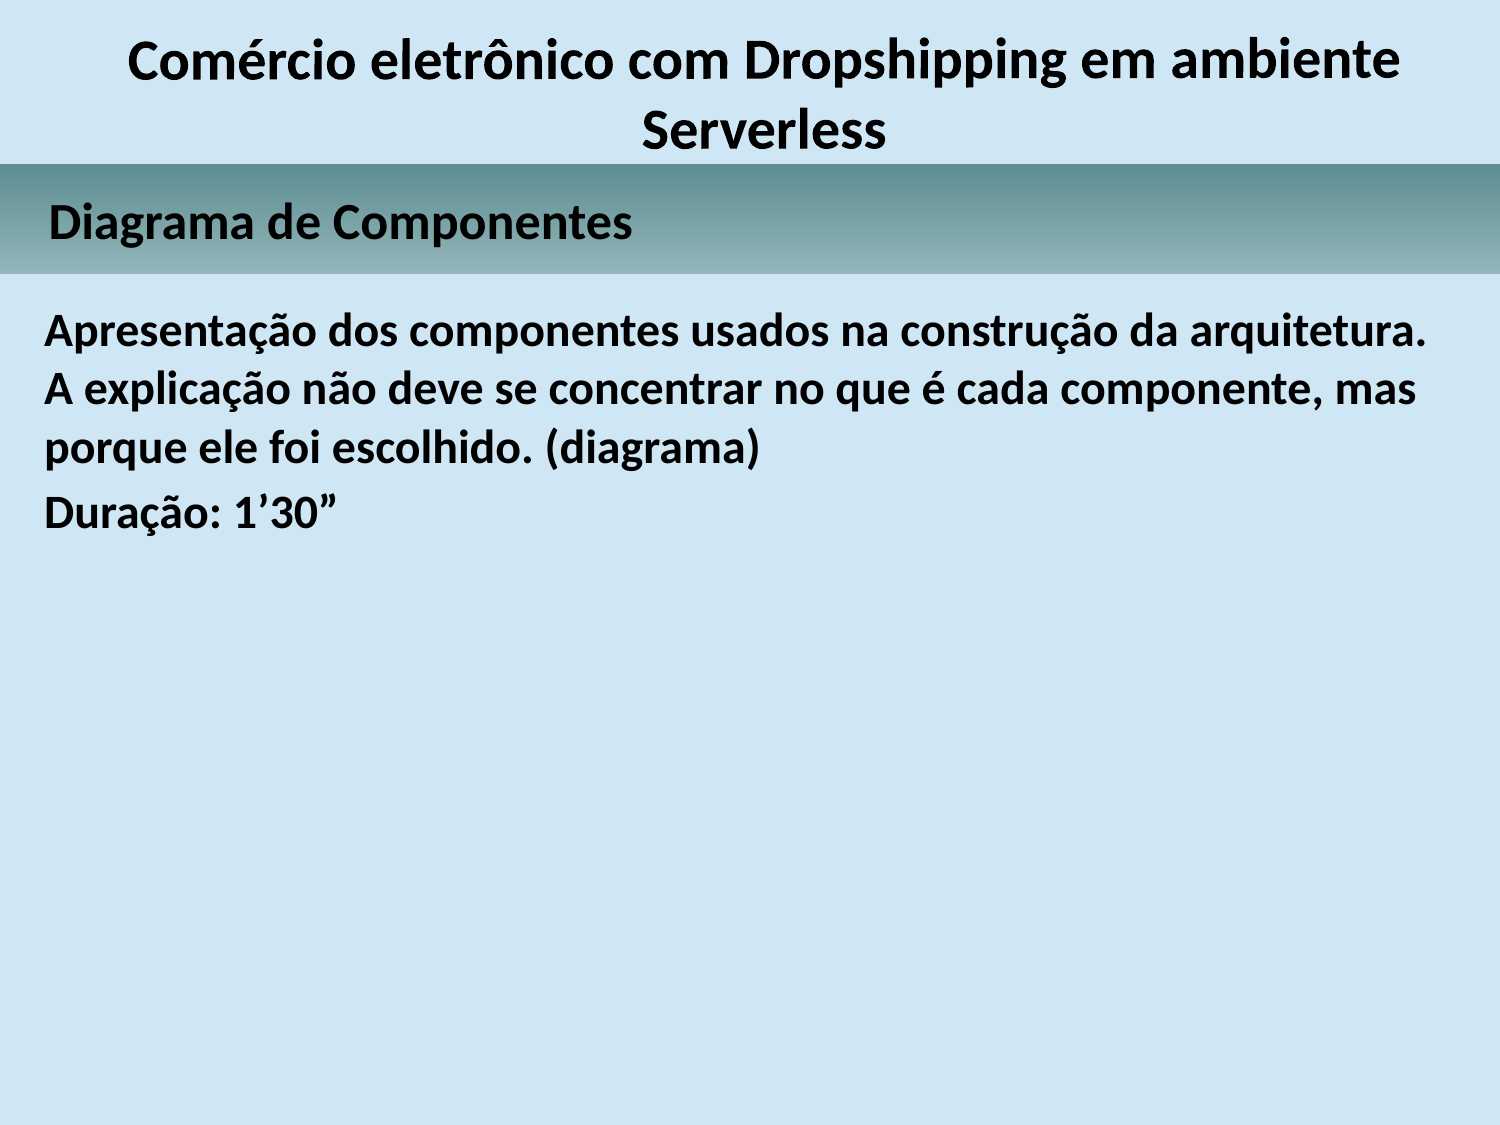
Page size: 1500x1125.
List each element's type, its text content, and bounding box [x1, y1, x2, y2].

text_box Diagrama de Componentes [33, 180, 1467, 258]
text_box [0, 164, 1500, 274]
text_box Apresentação dos componentes usados na construção da arquitetura. A explicação não deve se concentrar no que é cada componente, mas porque ele foi escolhido. (diagrama) Duração: 1’30” [29, 290, 1478, 967]
text_box Comércio eletrônico com Dropshipping em ambiente Serverless [40, 11, 1489, 169]
